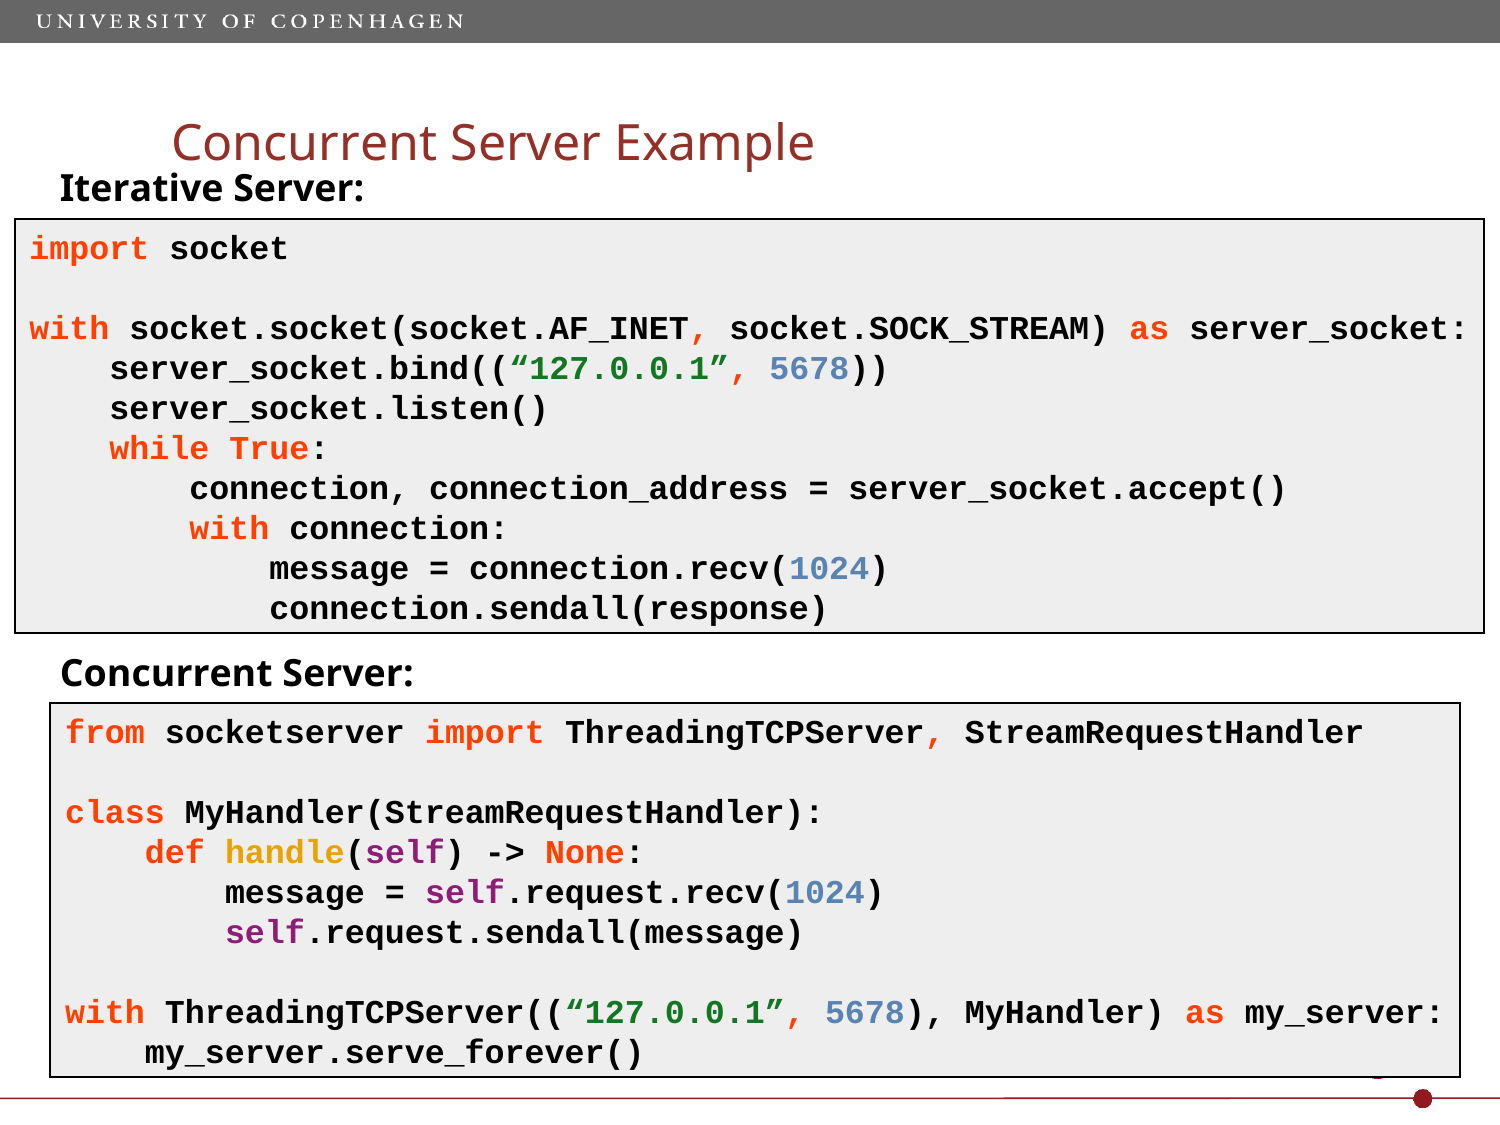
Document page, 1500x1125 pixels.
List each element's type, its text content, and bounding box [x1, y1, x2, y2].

text_box Concurrent Server Example [171, 75, 1330, 171]
picture [0, 910, 1500, 1122]
text_box Concurrent Server: [45, 641, 511, 702]
text_box import socket with socket.socket(socket.AF_INET, socket.SOCK_STREAM) as server_socket: server_socket.bind((“127.0.0.1”, 5678)) server_socket.listen() while True: connection, connection_address = server_socket.accept() with connection: message = connection.recv(1024) connection.sendall(response) [14, 219, 1485, 634]
text_box Iterative Server: [45, 157, 511, 217]
text_box from socketserver import ThreadingTCPServer, StreamRequestHandler class MyHandler(StreamRequestHandler): def handle(self) -> None: message = self.request.recv(1024) self.request.sendall(message) with ThreadingTCPServer((“127.0.0.1”, 5678), MyHandler) as my_server: my_server.serve_forever() [50, 703, 1460, 1078]
